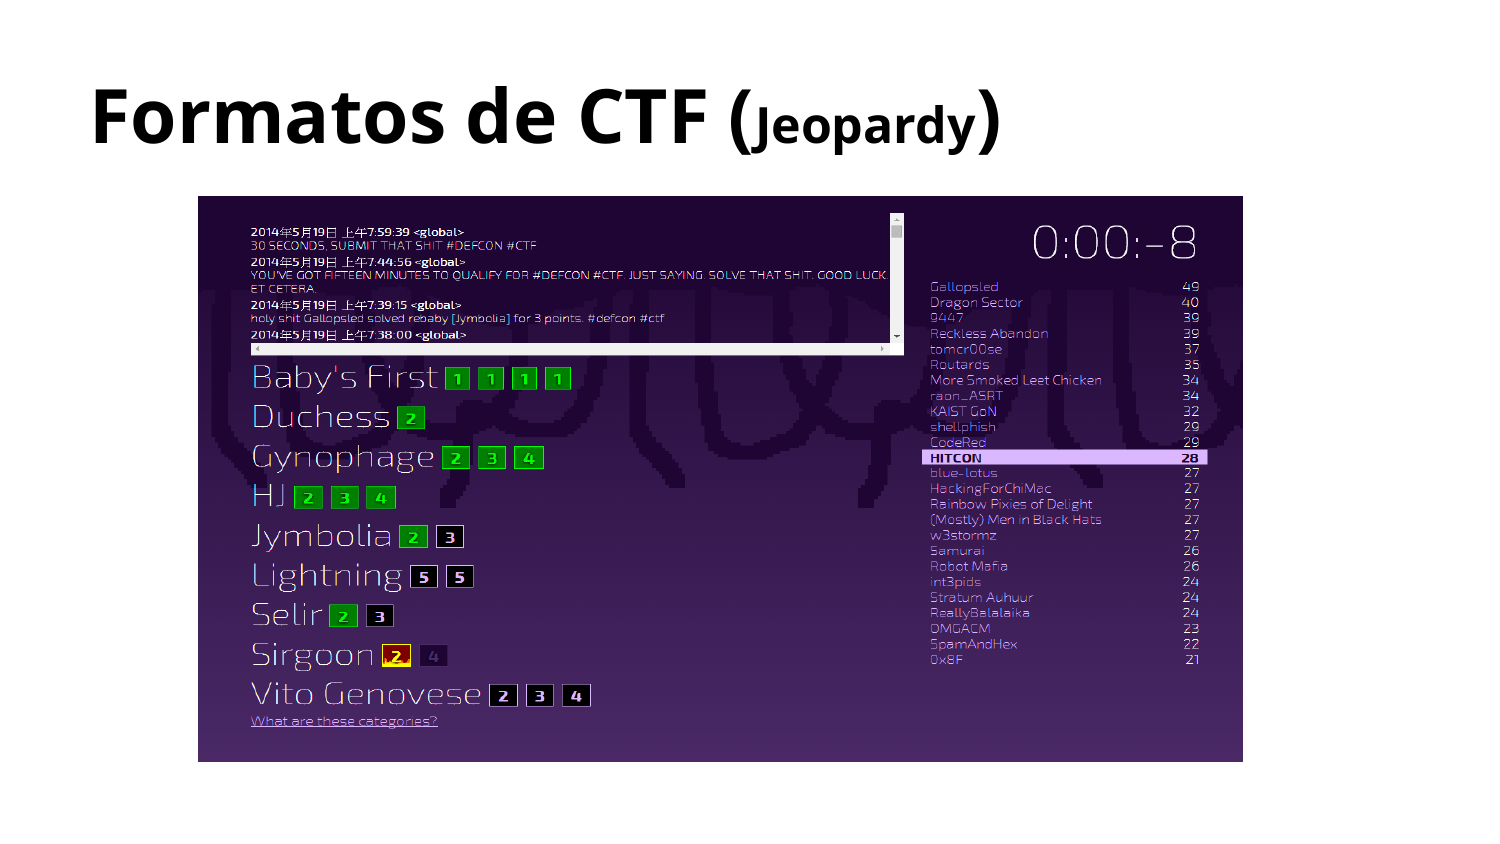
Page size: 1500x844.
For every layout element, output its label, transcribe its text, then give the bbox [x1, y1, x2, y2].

text_box Formatos de CTF (Jeopardy) [75, 33, 1425, 174]
picture [198, 196, 1243, 777]
